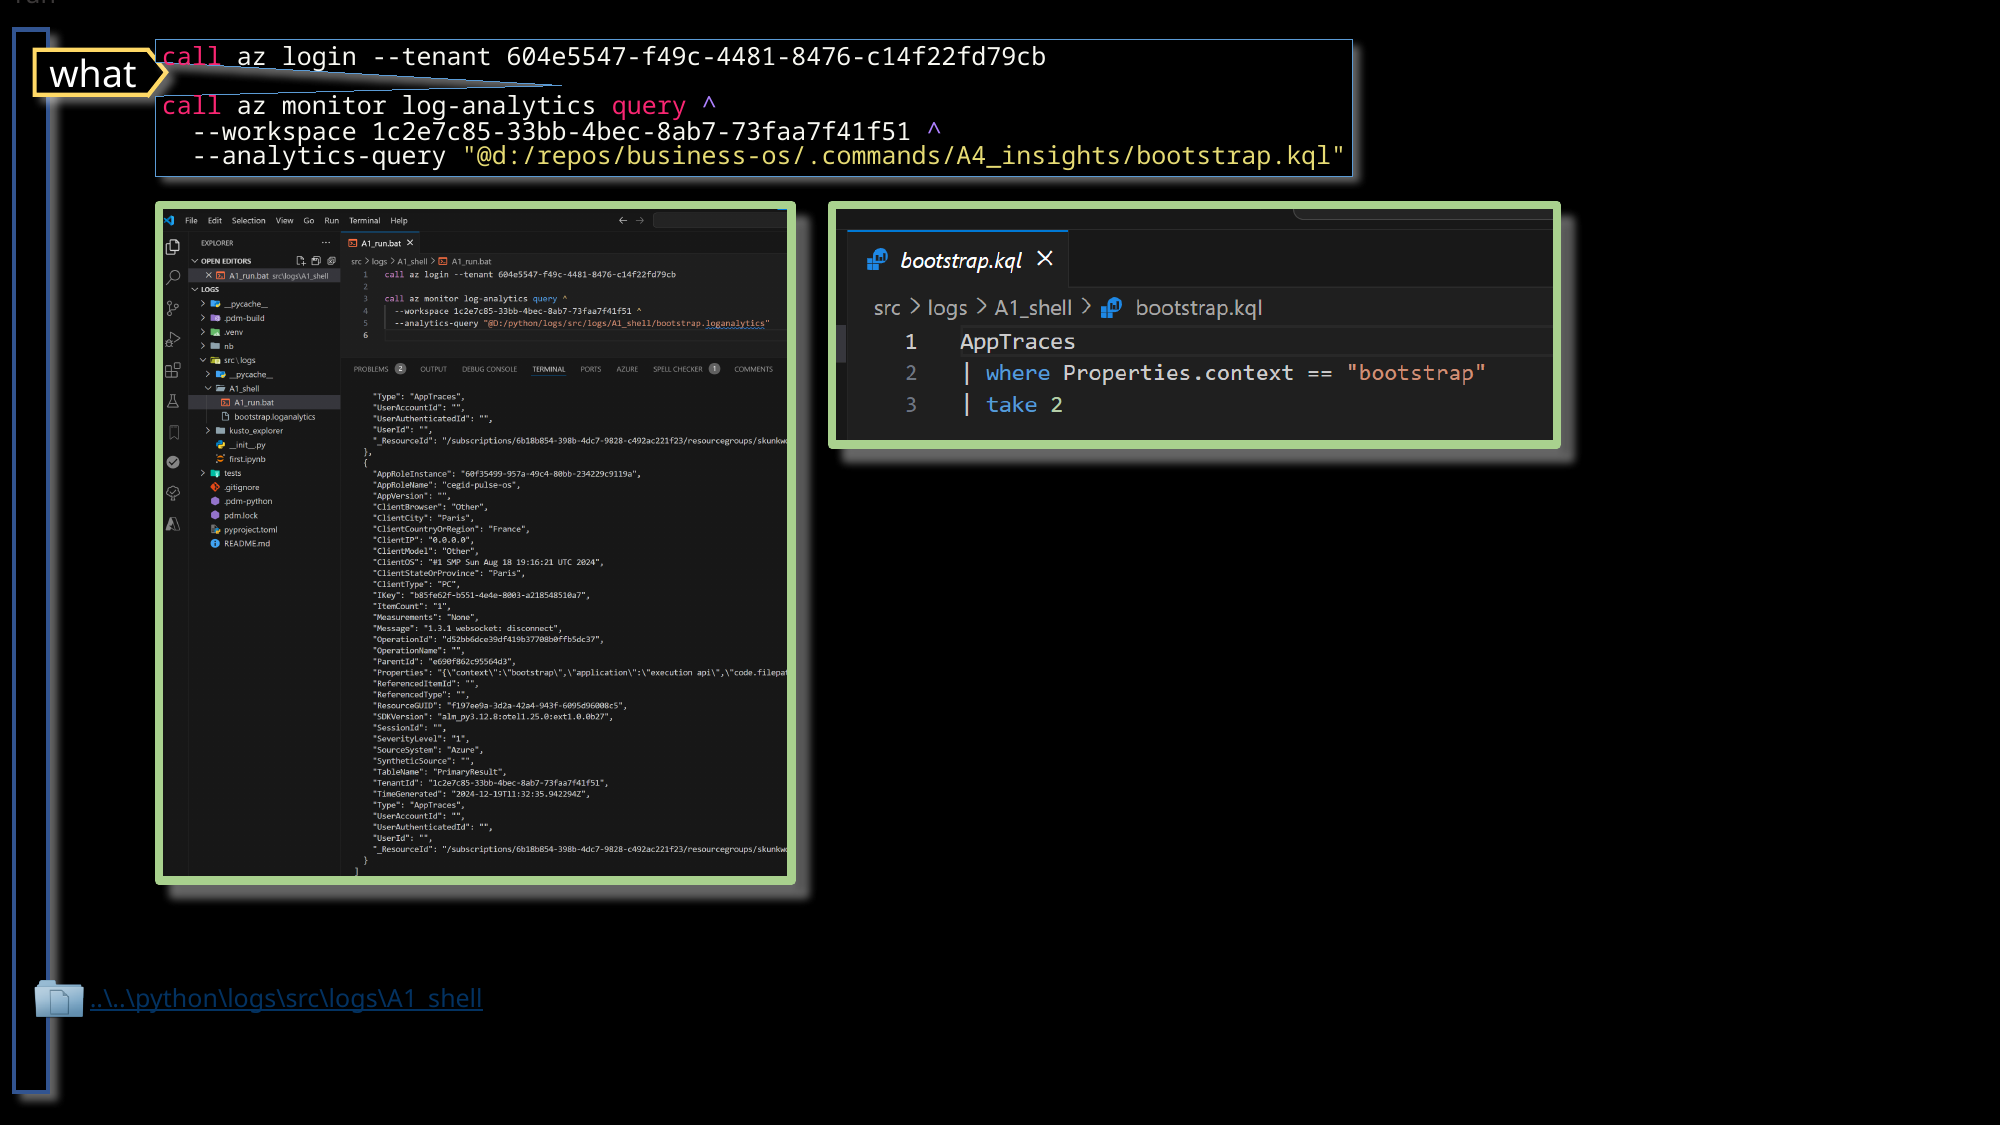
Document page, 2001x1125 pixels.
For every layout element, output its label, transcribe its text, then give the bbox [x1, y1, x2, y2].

picture [835, 209, 1553, 441]
text_box what [34, 49, 167, 96]
text_box ..\..\python\logs\src\logs\A1_shell [89, 982, 484, 1017]
picture [162, 209, 788, 877]
picture [34, 973, 84, 1023]
text_box call az login --tenant 604e5547-f49c-4481-8476-c14f22fd79cb call az monitor log-analytics query ^ --workspace 1c2e7c85-33bb-4bec-8ab7-73faa7f41f51 ^ --analytics-query "@d:/repos/business-os/.commands/A4_insights/bootstrap.kql" [155, 39, 1353, 177]
title 6.3 run [0, 0, 90, 1125]
